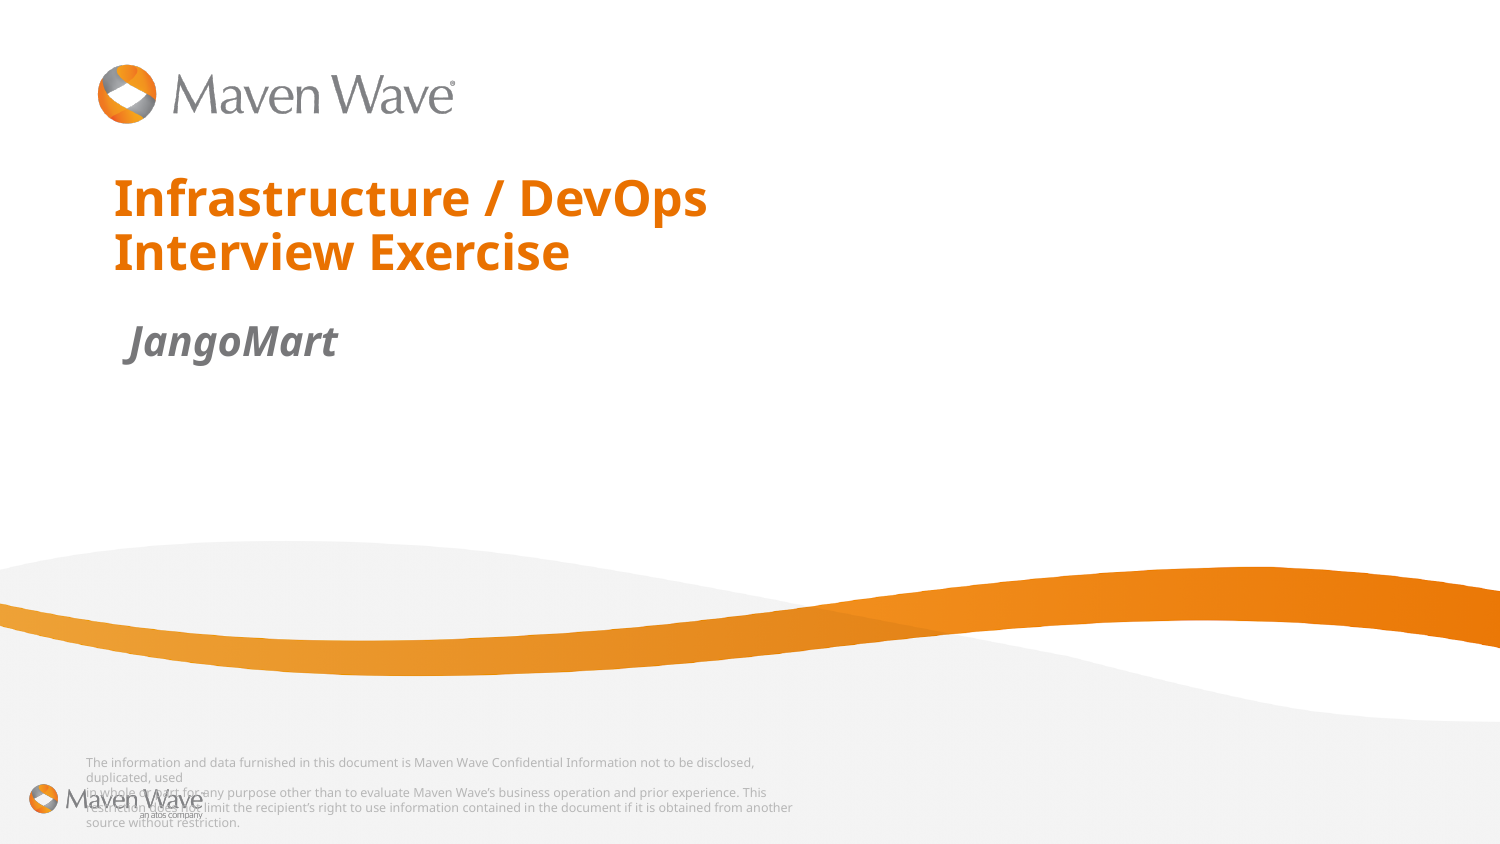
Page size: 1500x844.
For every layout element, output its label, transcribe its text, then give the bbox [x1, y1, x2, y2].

picture [0, 0, 1500, 844]
title Infrastructure / DevOps Interview Exercise [103, 167, 1029, 450]
text_box The information and data furnished in this document is Maven Wave Confidential Information not to be disclosed, duplicated, used in whole or part for any purpose other than to evaluate Maven Wave’s business operation and prior experience. This restriction does not limit the recipient’s right to use information contained in the document if it is obtained from another source without restriction. [70, 740, 825, 810]
text_box JangoMart [114, 305, 379, 390]
